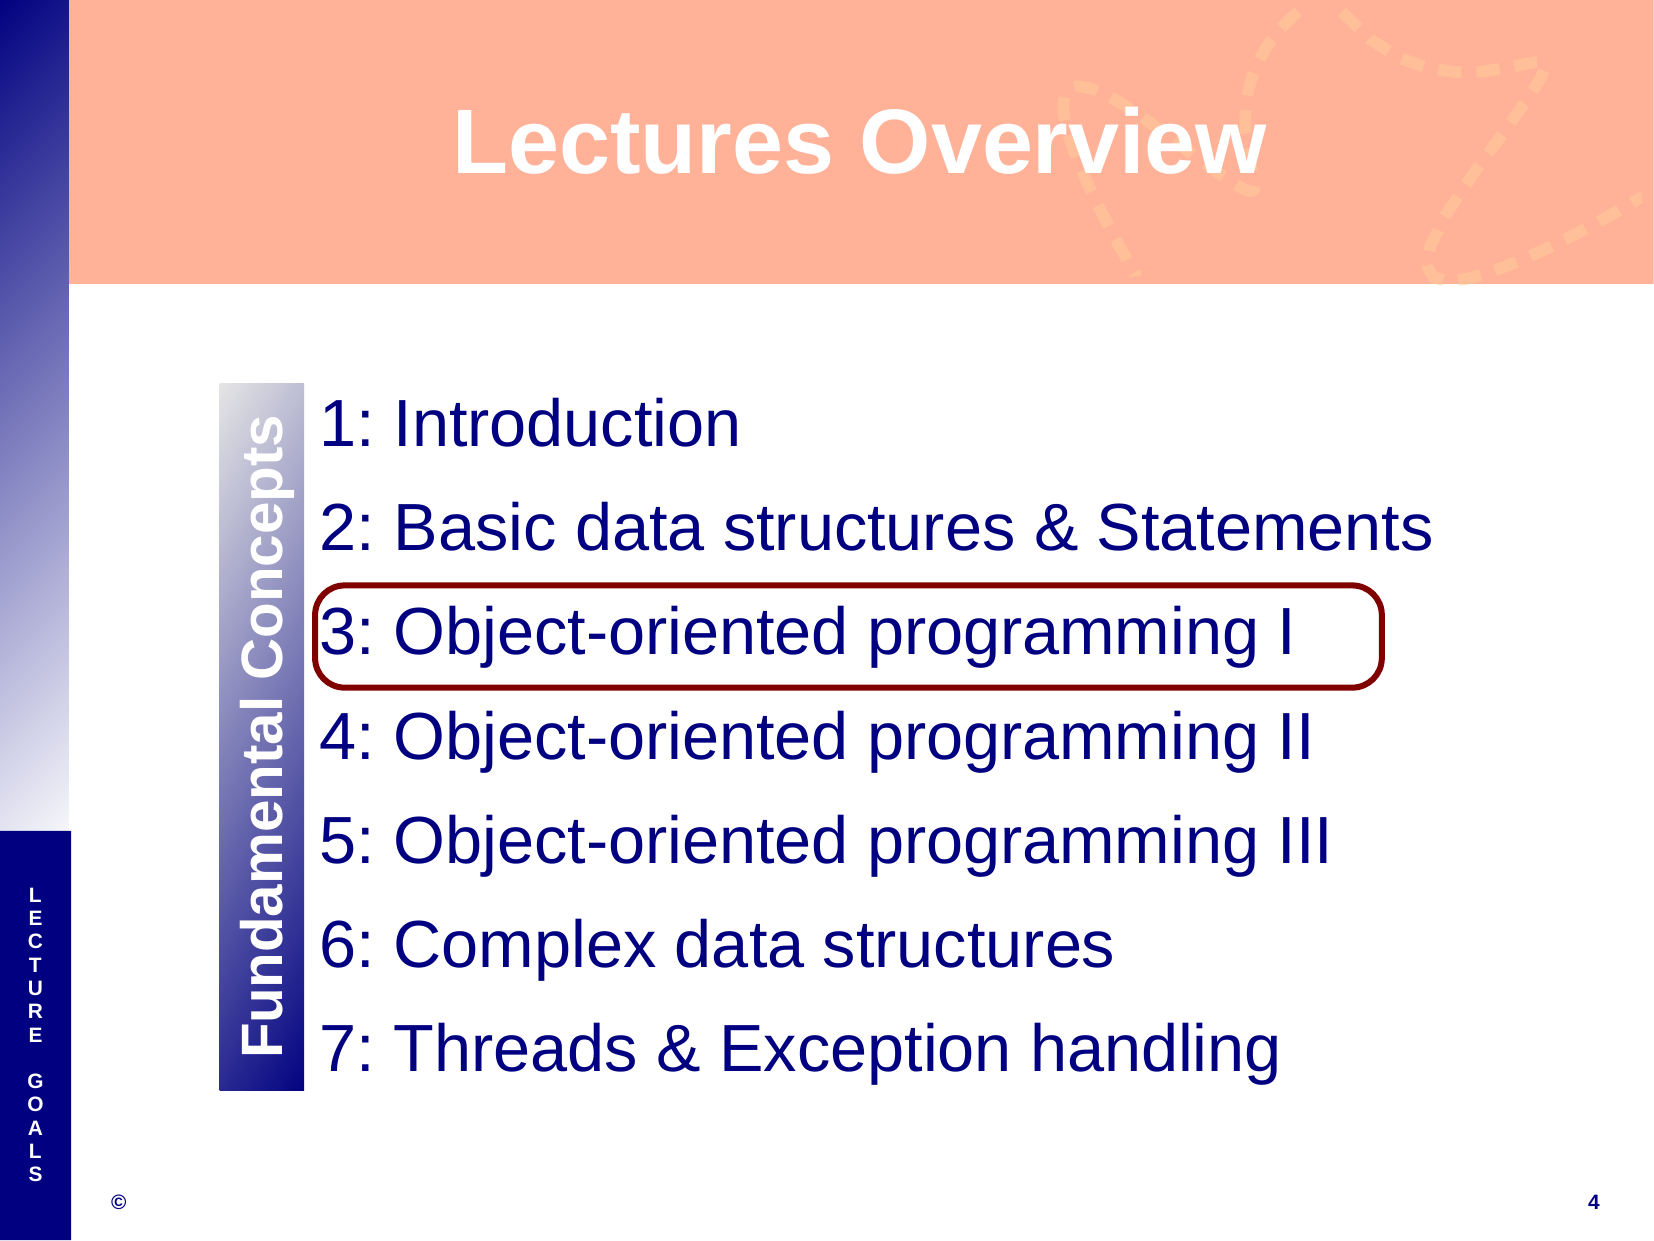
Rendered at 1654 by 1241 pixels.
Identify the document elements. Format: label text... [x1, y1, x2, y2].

text_box L E C T U R E G O A L S [0, 829, 71, 1241]
title Lectures Overview [104, 37, 1617, 246]
list 1: Introduction 2: Basic data structures & Statements 3: Object-oriented programming I 4: Object-oriented programming II 5: Object-oriented programming III 6: Complex data structures 7: Threads & Exception handling [302, 386, 1492, 1185]
text_box Fundamental Concepts [219, 383, 305, 1091]
